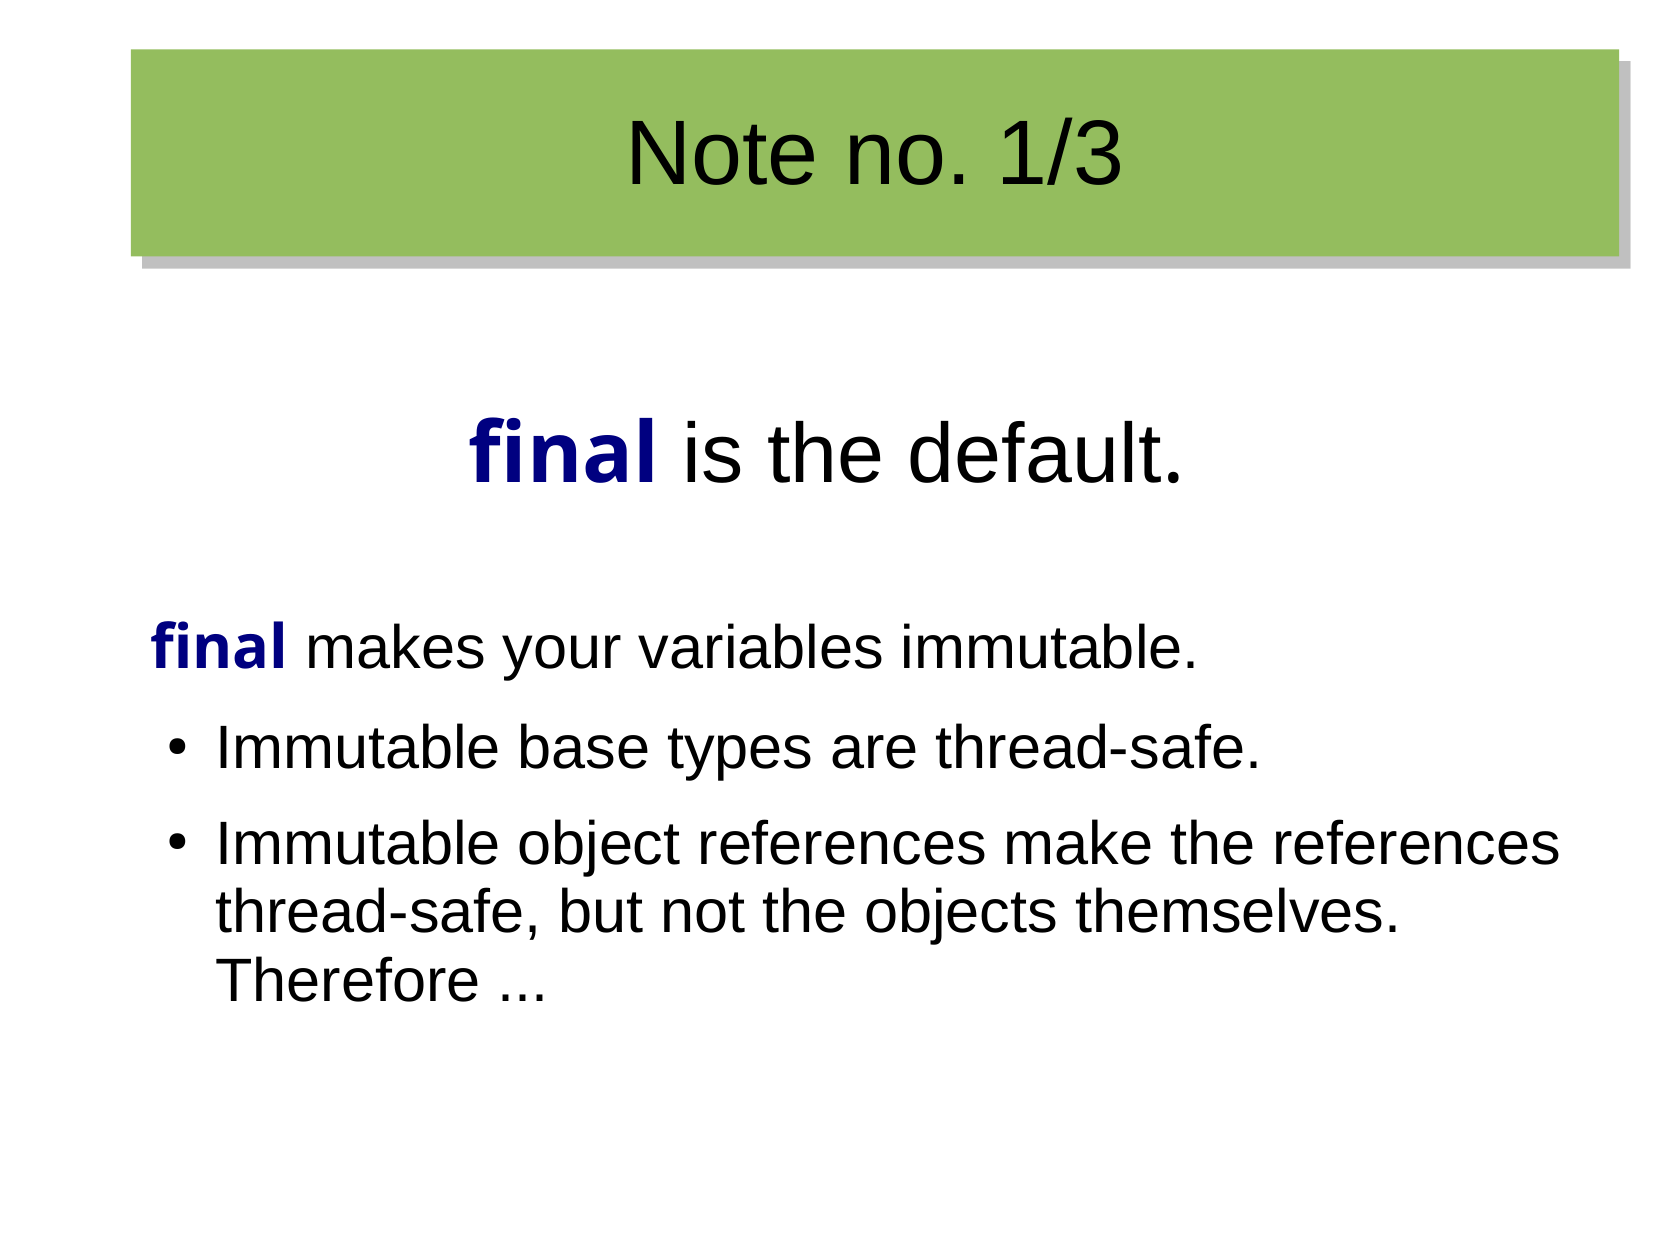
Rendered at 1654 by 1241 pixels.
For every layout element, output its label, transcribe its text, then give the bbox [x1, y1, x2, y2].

list final is the default. final makes your variables immutable. Immutable base types are thread-safe. Immutable object references make the references thread-safe, but not the objects themselves. Therefore ... [82, 296, 1571, 1016]
title Note no. 1/3 [130, 49, 1620, 257]
